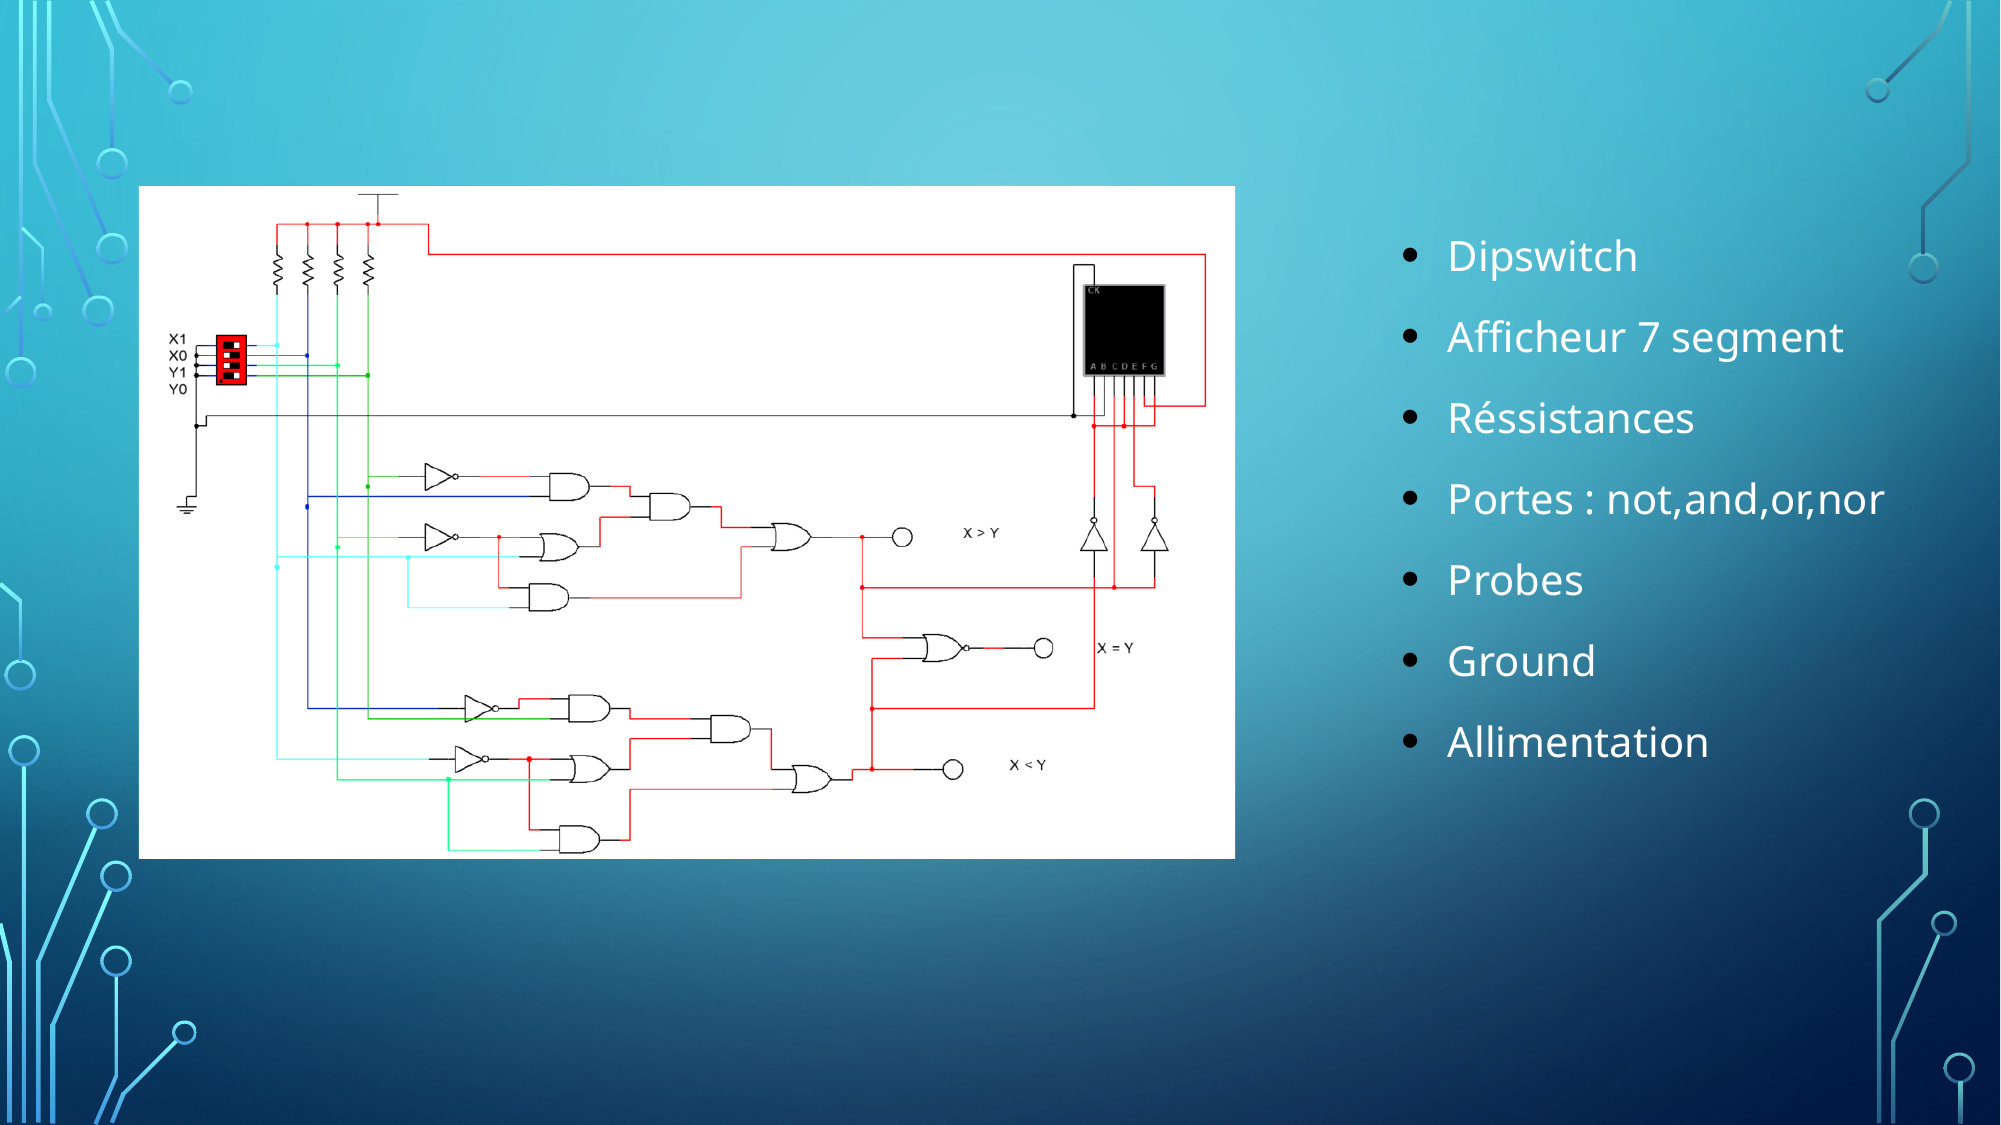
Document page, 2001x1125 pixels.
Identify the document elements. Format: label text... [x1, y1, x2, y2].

list Dipswitch Afficheur 7 segment Réssistances Portes : not,and,or,nor Probes Ground Allimentation [1386, 212, 1907, 859]
picture [138, 186, 1236, 859]
